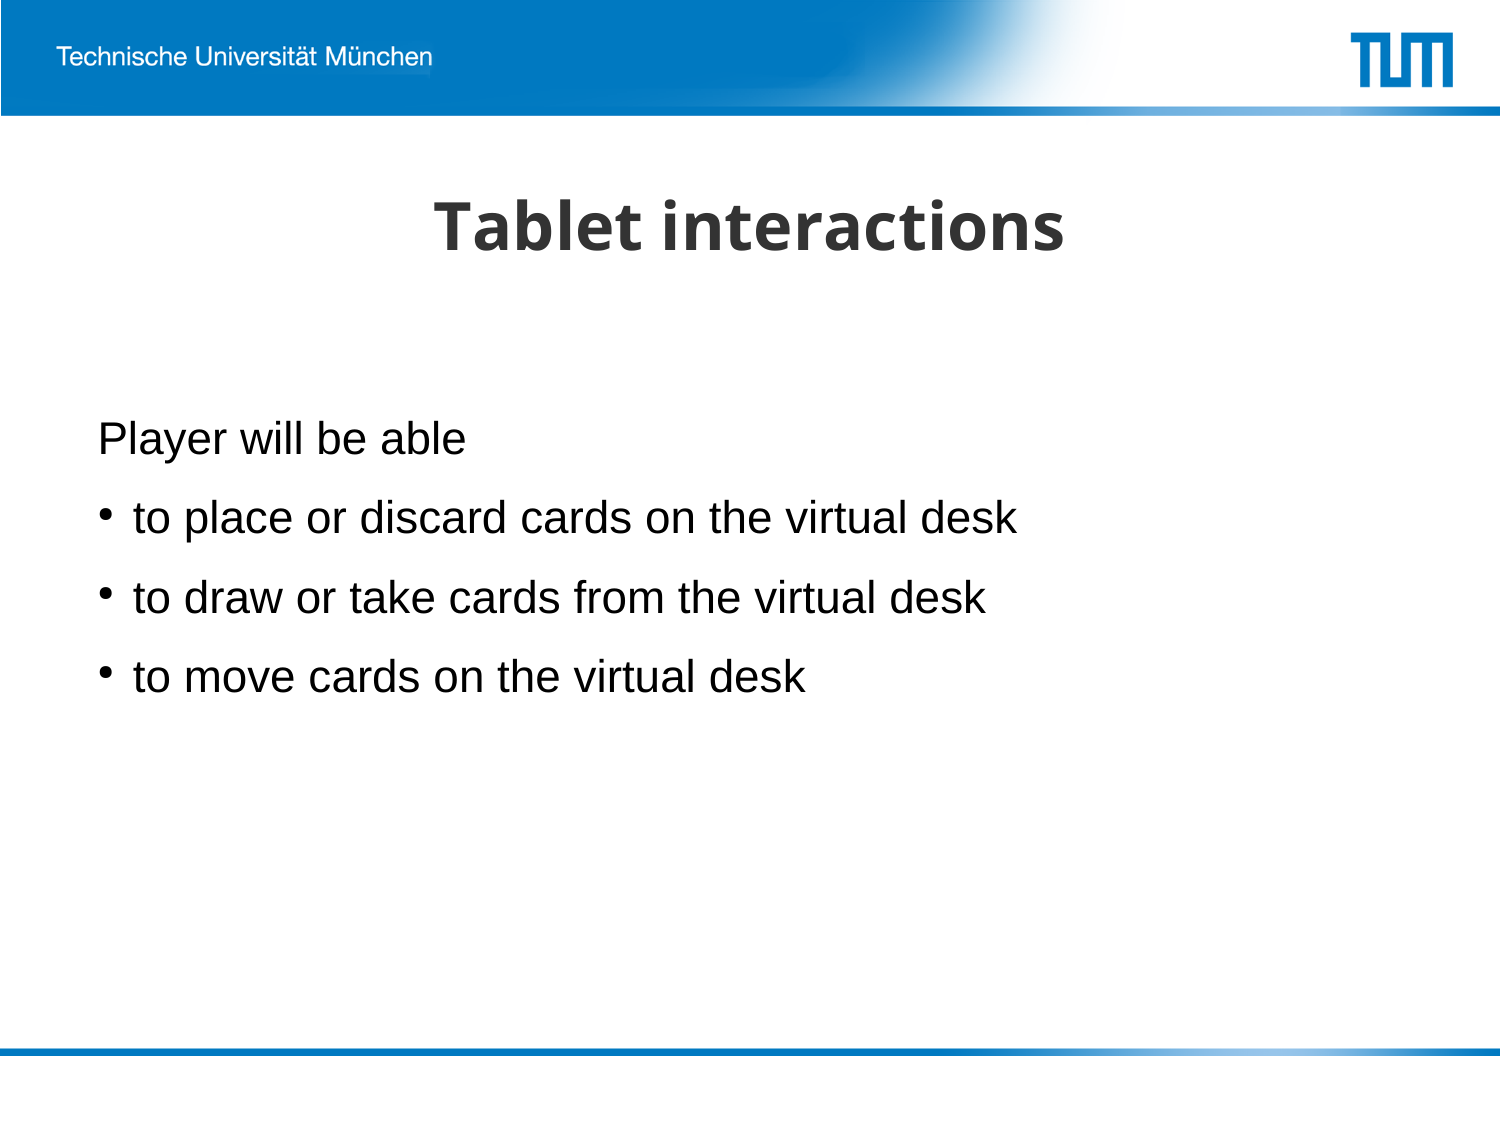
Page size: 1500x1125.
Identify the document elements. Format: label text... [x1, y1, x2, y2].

picture [0, 0, 1500, 1125]
text_box Tablet interactions [53, 125, 1447, 324]
text_box Player will be able to place or discard cards on the virtual desk to draw or take cards from the virtual desk to move cards on the virtual desk [82, 401, 1418, 709]
